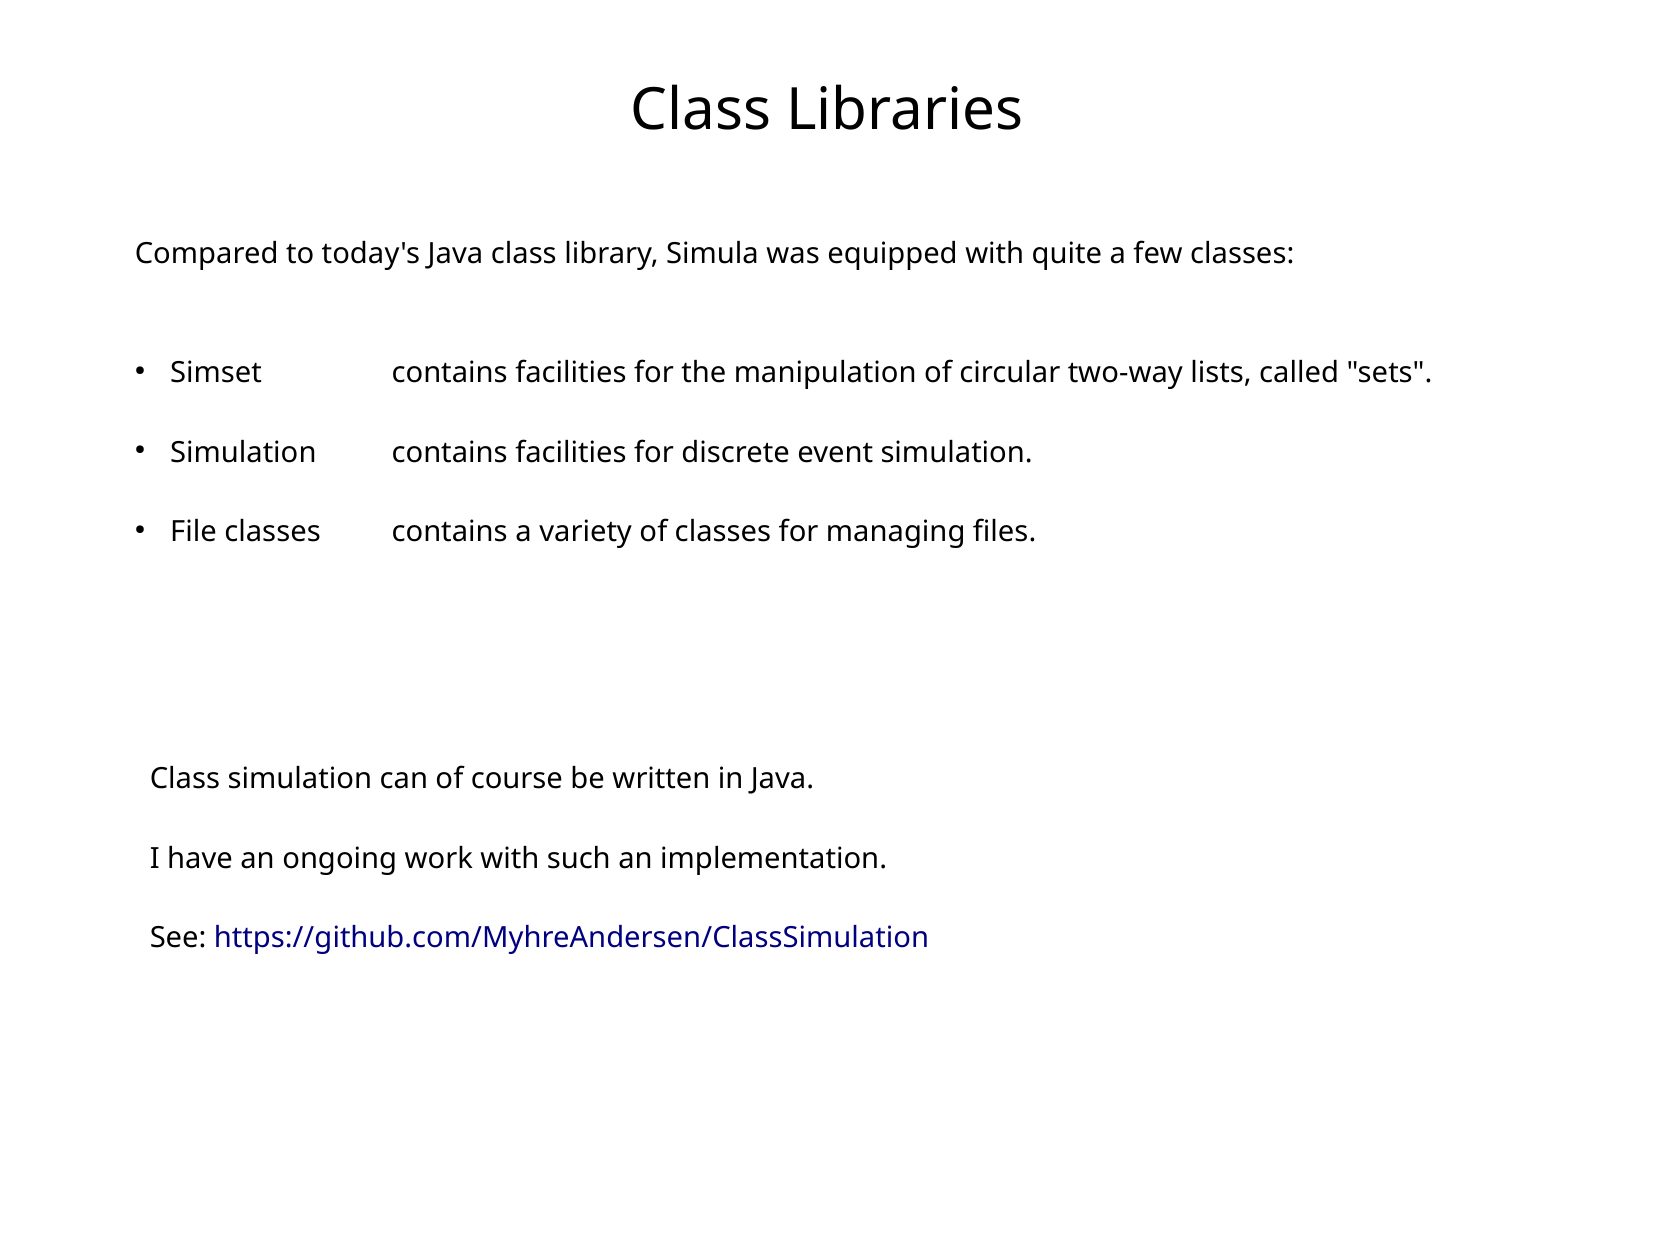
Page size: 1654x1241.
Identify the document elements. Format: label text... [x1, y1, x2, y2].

text_box Class simulation can of course be written in Java. I have an ongoing work with such an implementation. See: https://github.com/MyhreAndersen/ClassSimulation [135, 750, 1546, 968]
text_box Compared to today's Java class library, Simula was equipped with quite a few classes: Simset contains facilities for the manipulation of circular two-way lists, called "sets". Simulation contains facilities for discrete event simulation. File classes contains a variety of classes for managing files. [120, 225, 1546, 689]
title Class Libraries [82, 49, 1571, 166]
